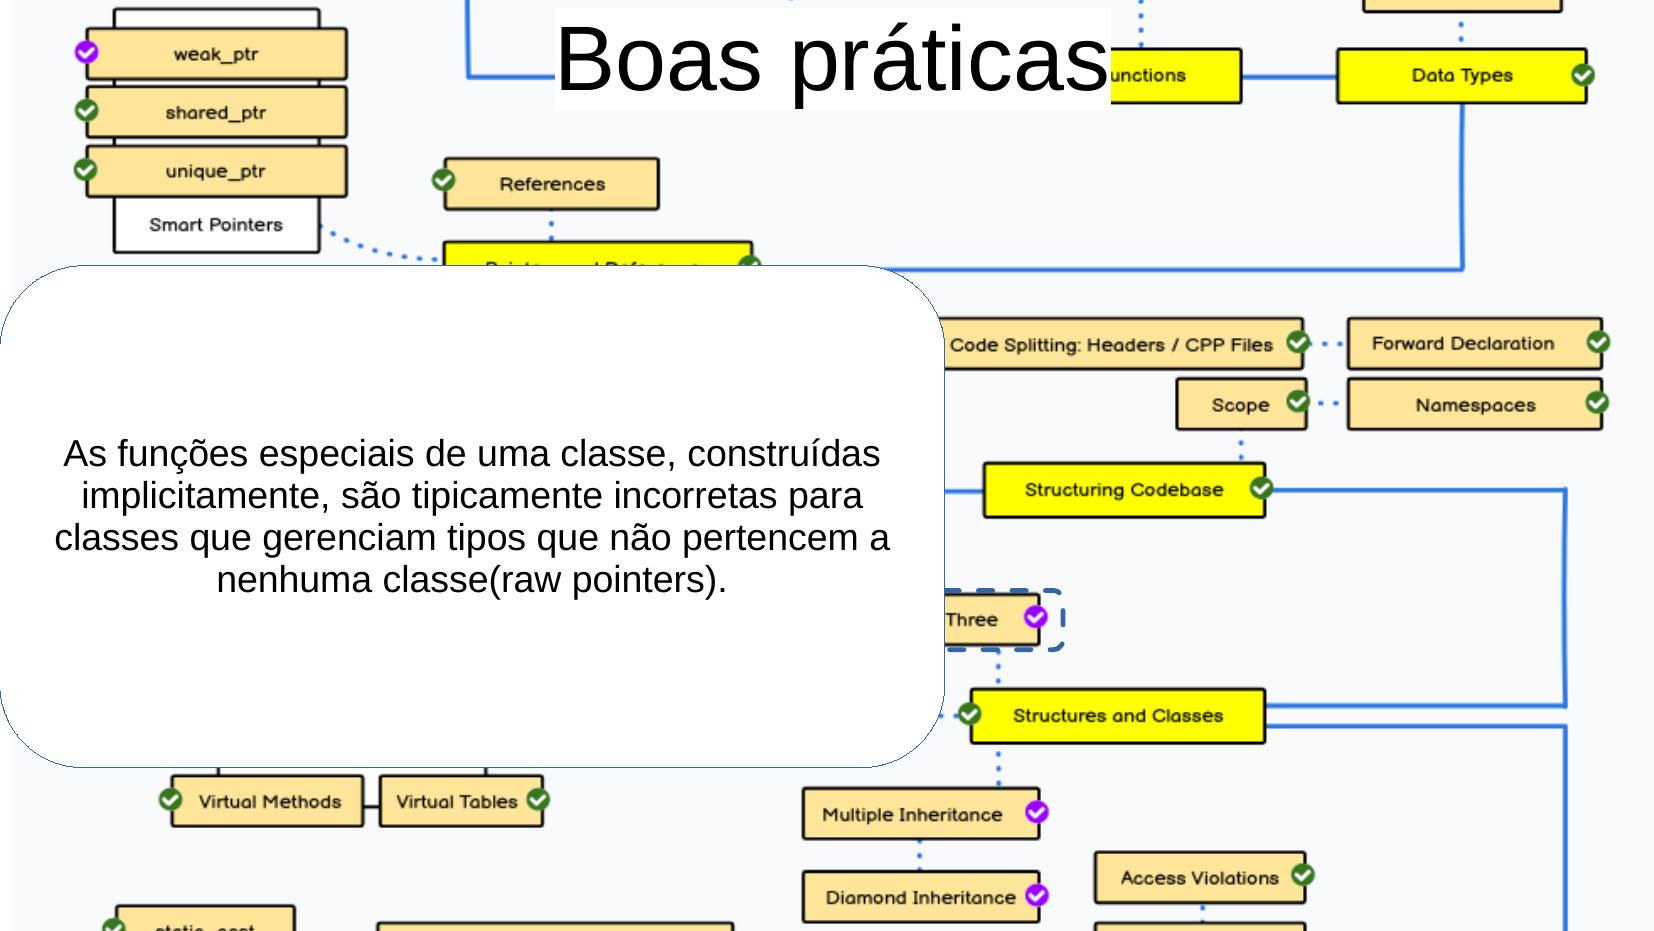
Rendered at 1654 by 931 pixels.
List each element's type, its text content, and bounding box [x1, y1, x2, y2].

text_box As funções especiais de uma classe, construídas implicitamente, são tipicamente incorretas para classes que gerenciam tipos que não pertencem a nenhuma classe(raw pointers). [0, 265, 945, 768]
title Boas práticas [88, 0, 1577, 119]
picture [12, 0, 1654, 931]
